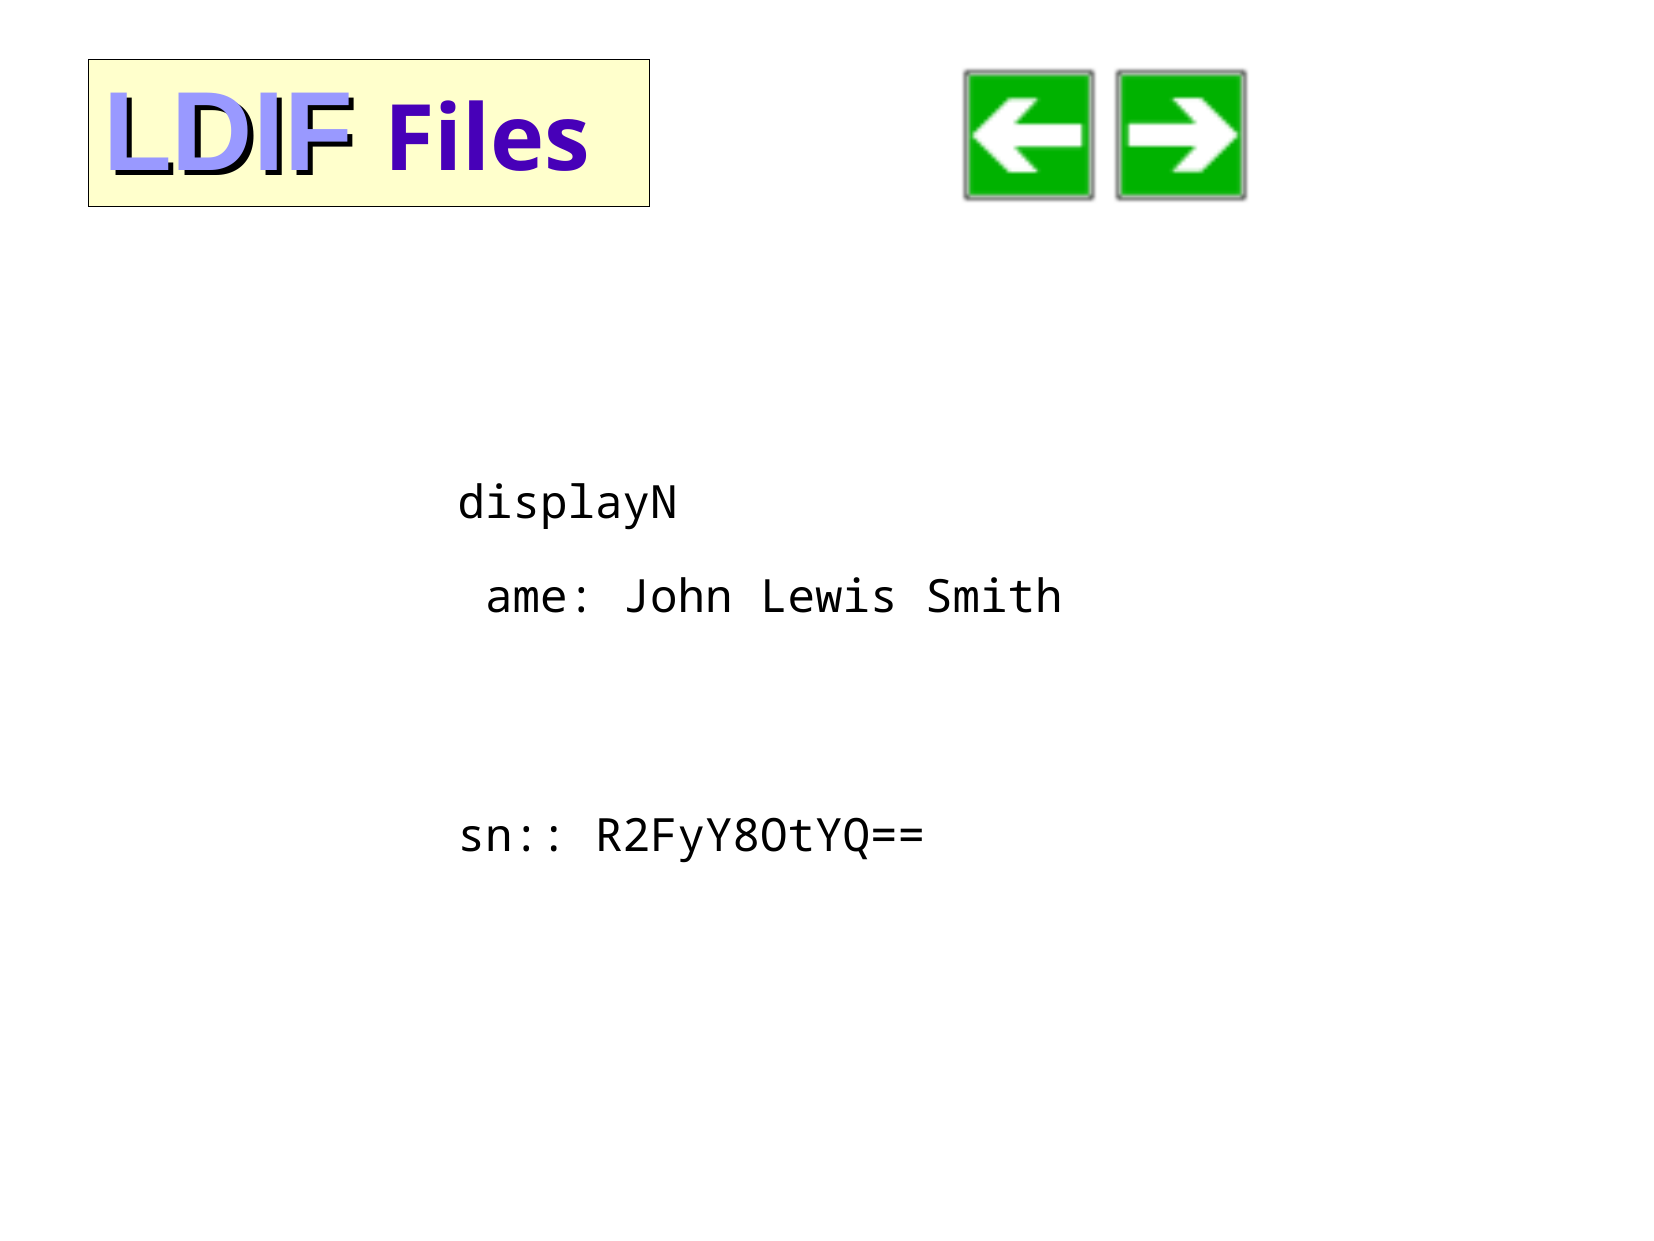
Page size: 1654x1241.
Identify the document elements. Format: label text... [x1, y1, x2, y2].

picture [1108, 62, 1257, 211]
text_box displayN ame: John Lewis Smith [442, 431, 1300, 586]
picture [956, 62, 1105, 211]
text_box sn:: R2FyY8OtYQ== [442, 764, 1211, 835]
text_box LDIF Files [88, 59, 650, 207]
